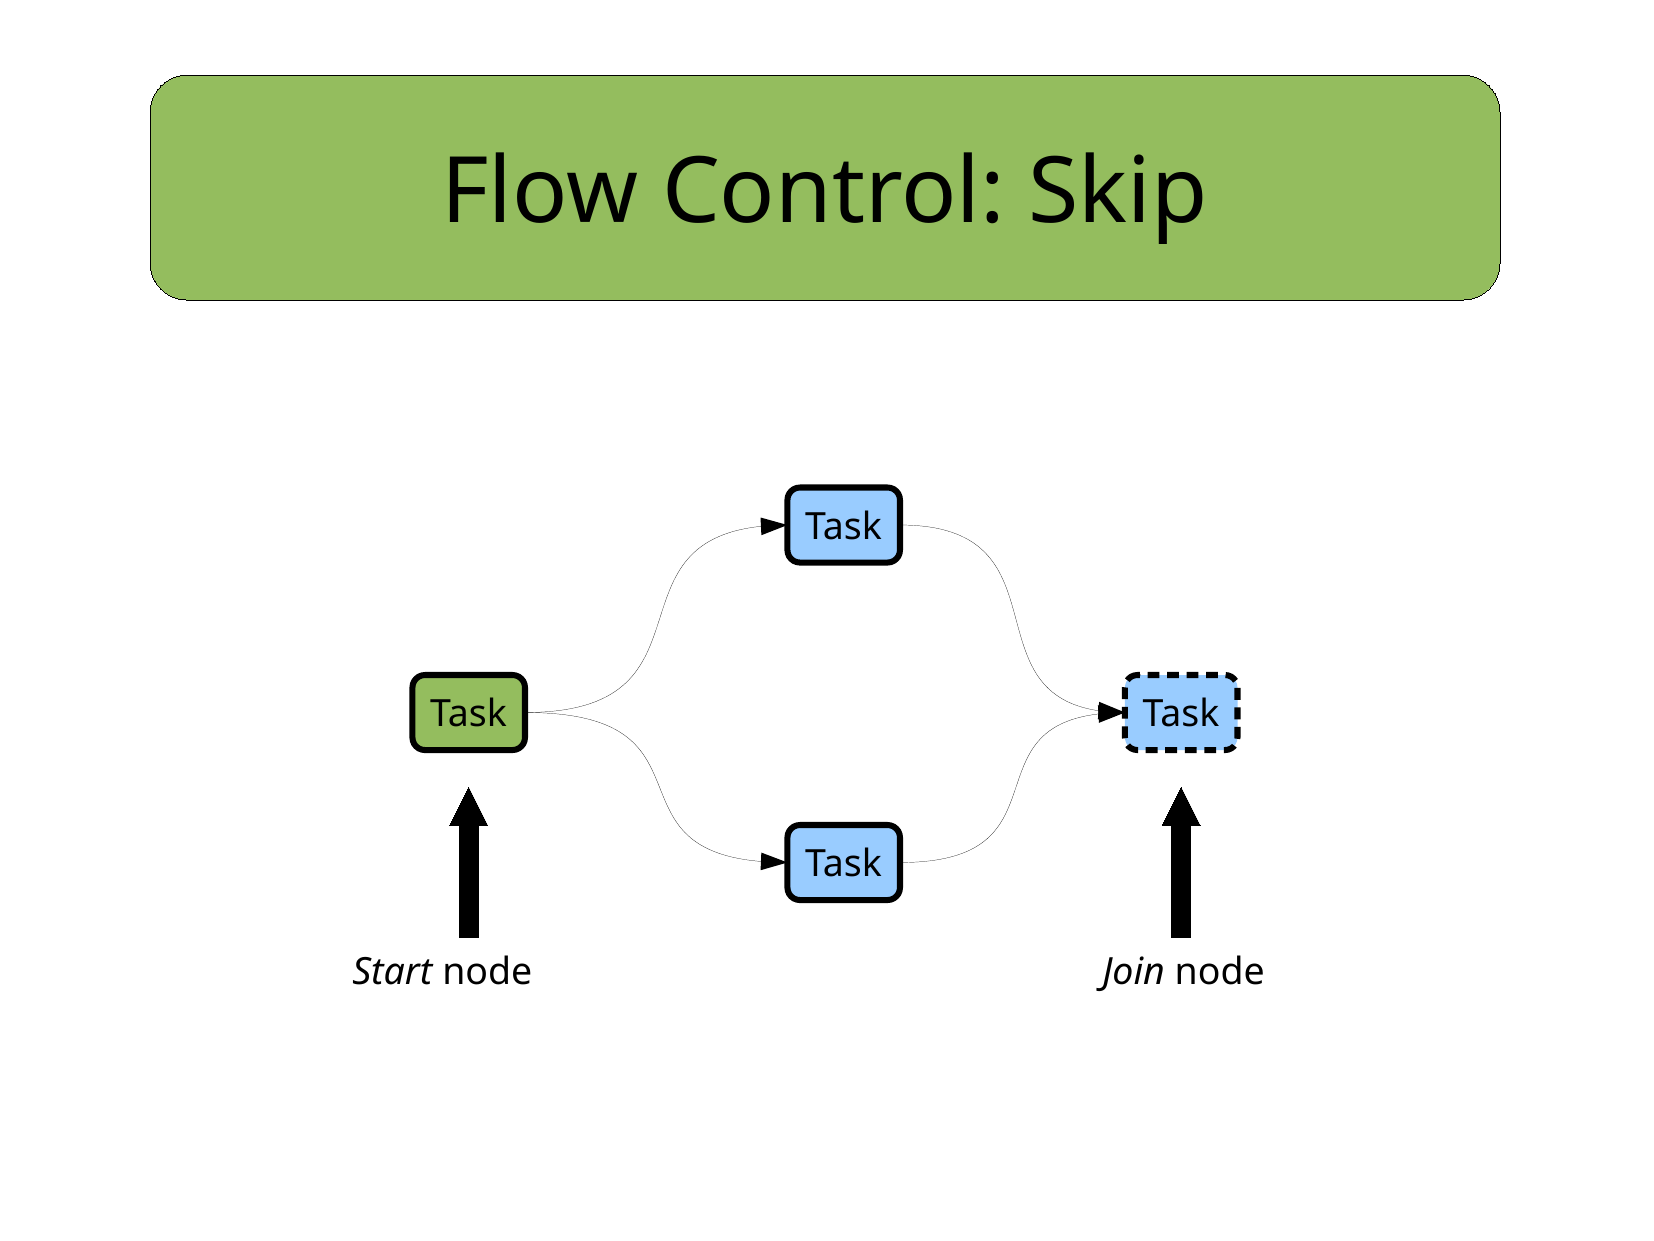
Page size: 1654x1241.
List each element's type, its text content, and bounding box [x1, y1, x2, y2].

text_box Task [412, 675, 526, 751]
text_box Flow Control: Skip [150, 75, 1501, 301]
text_box [449, 787, 488, 938]
text_box Start node [337, 937, 563, 1003]
text_box Task [787, 825, 901, 901]
text_box Task [1124, 675, 1238, 751]
text_box Task [787, 487, 901, 563]
text_box [1162, 787, 1201, 938]
text_box Join node [1087, 937, 1313, 1003]
